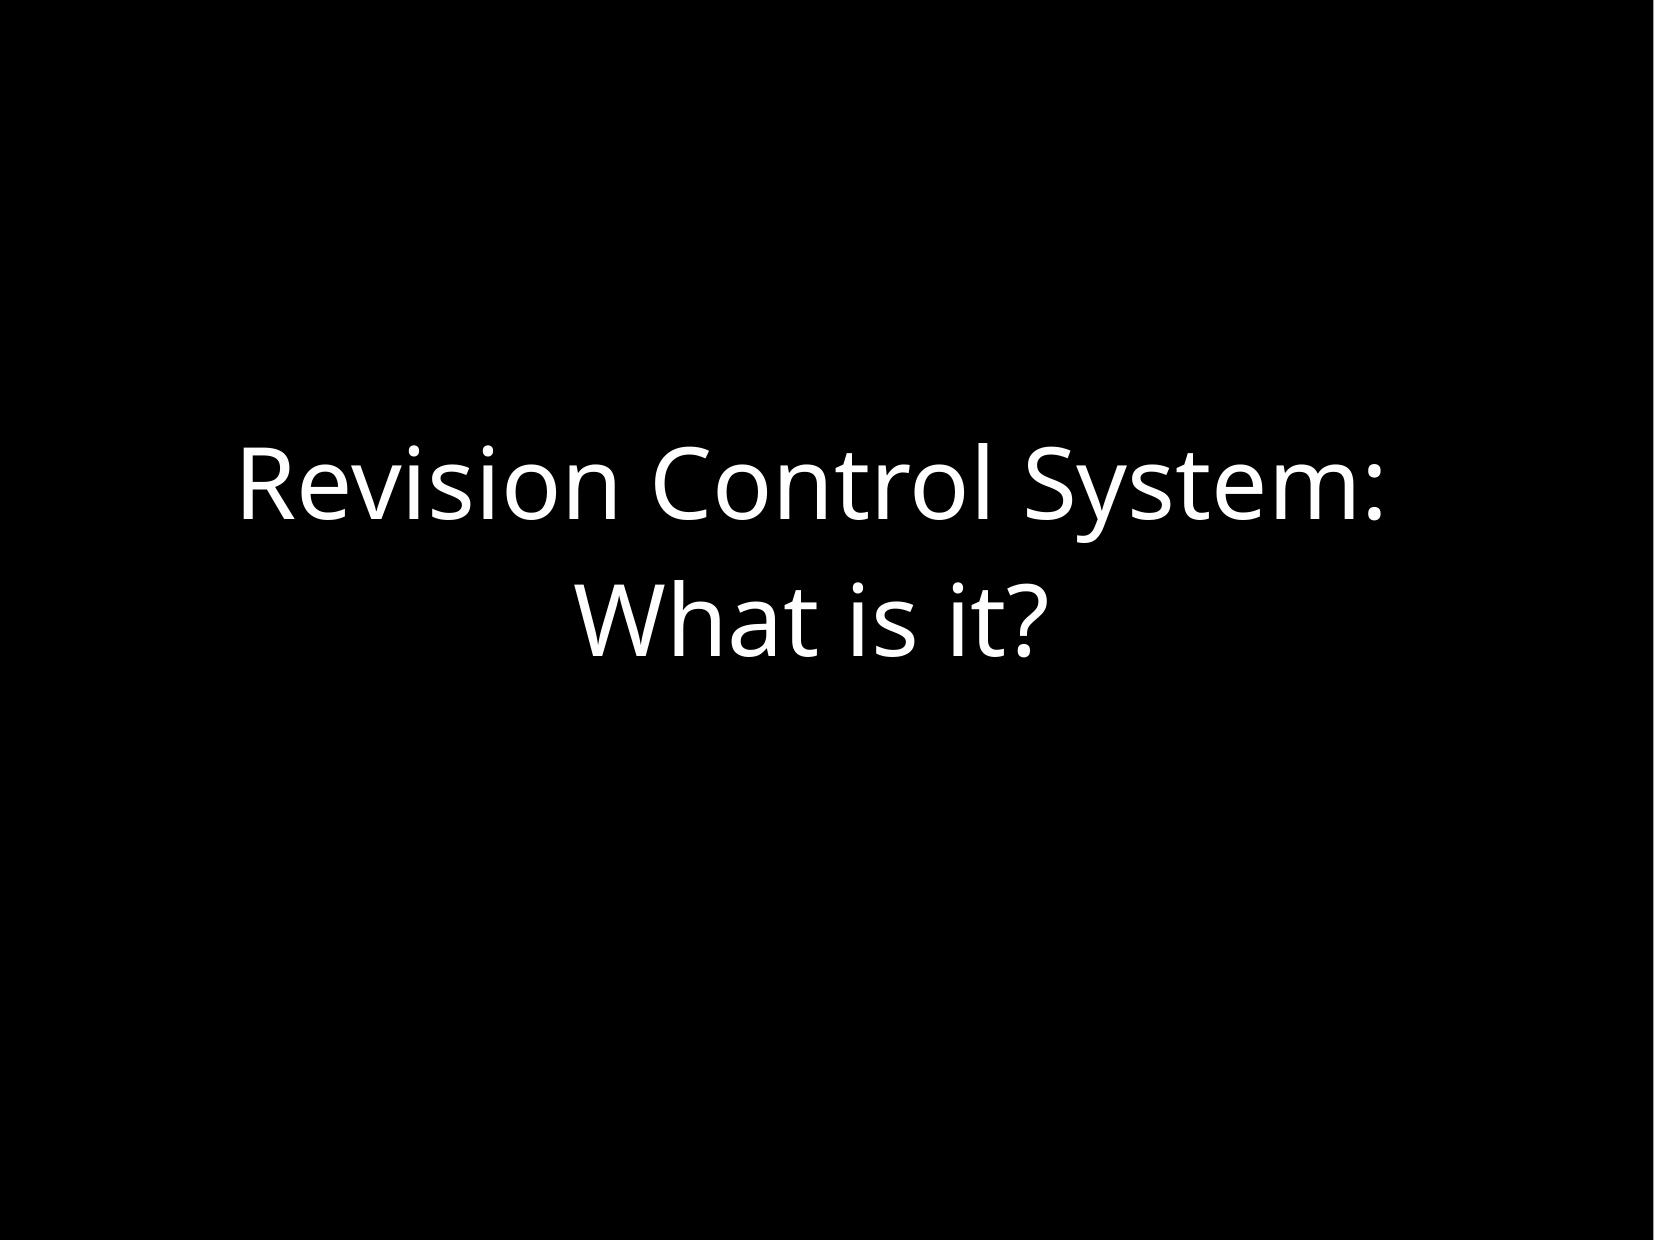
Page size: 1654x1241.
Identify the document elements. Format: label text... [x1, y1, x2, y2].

subtitle Revision Control System: What is it? [88, 88, 1536, 1010]
